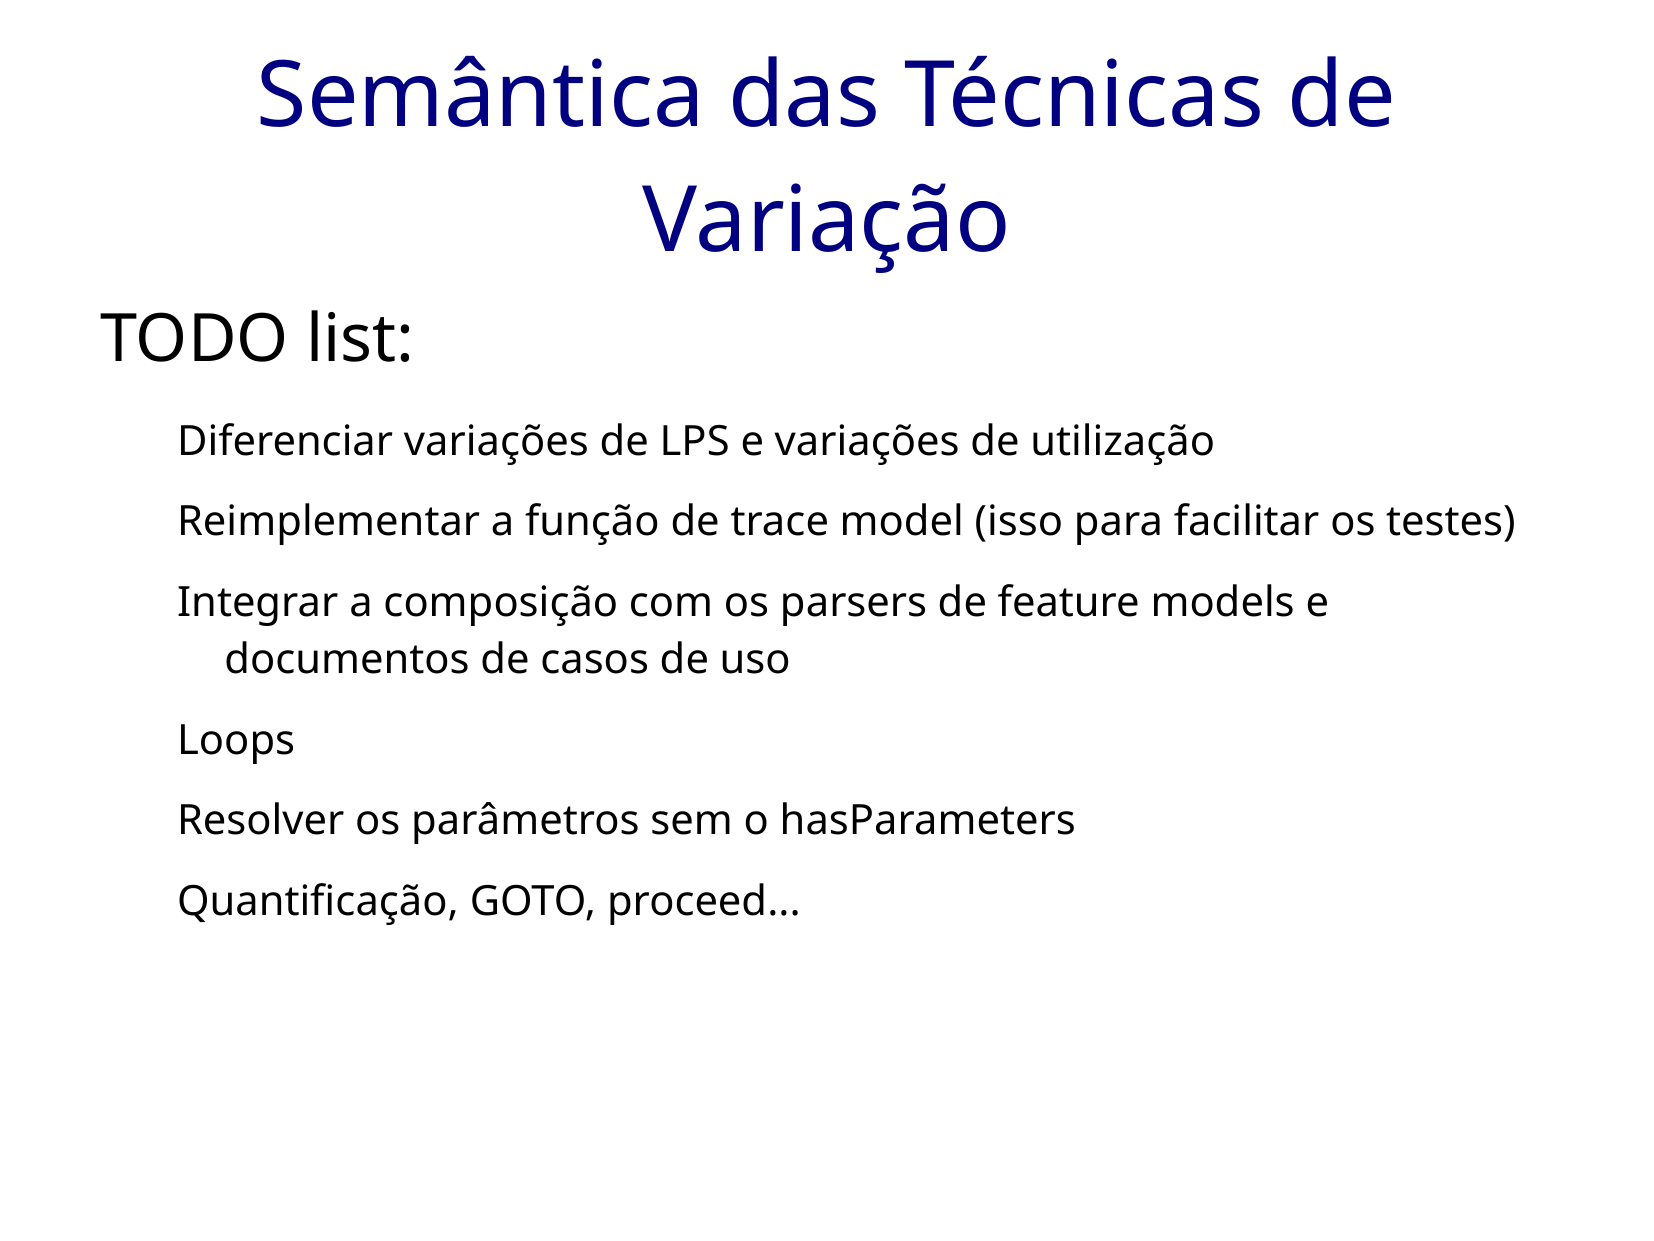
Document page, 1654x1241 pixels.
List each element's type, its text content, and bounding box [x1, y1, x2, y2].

title Semântica das Técnicas de Variação [82, 24, 1571, 282]
list TODO list: Diferenciar variações de LPS e variações de utilização Reimplementar a função de trace model (isso para facilitar os testes) Integrar a composição com os parsers de feature models e documentos de casos de uso Loops Resolver os parâmetros sem o hasParameters Quantificação, GOTO, proceed... [82, 290, 1571, 1094]
